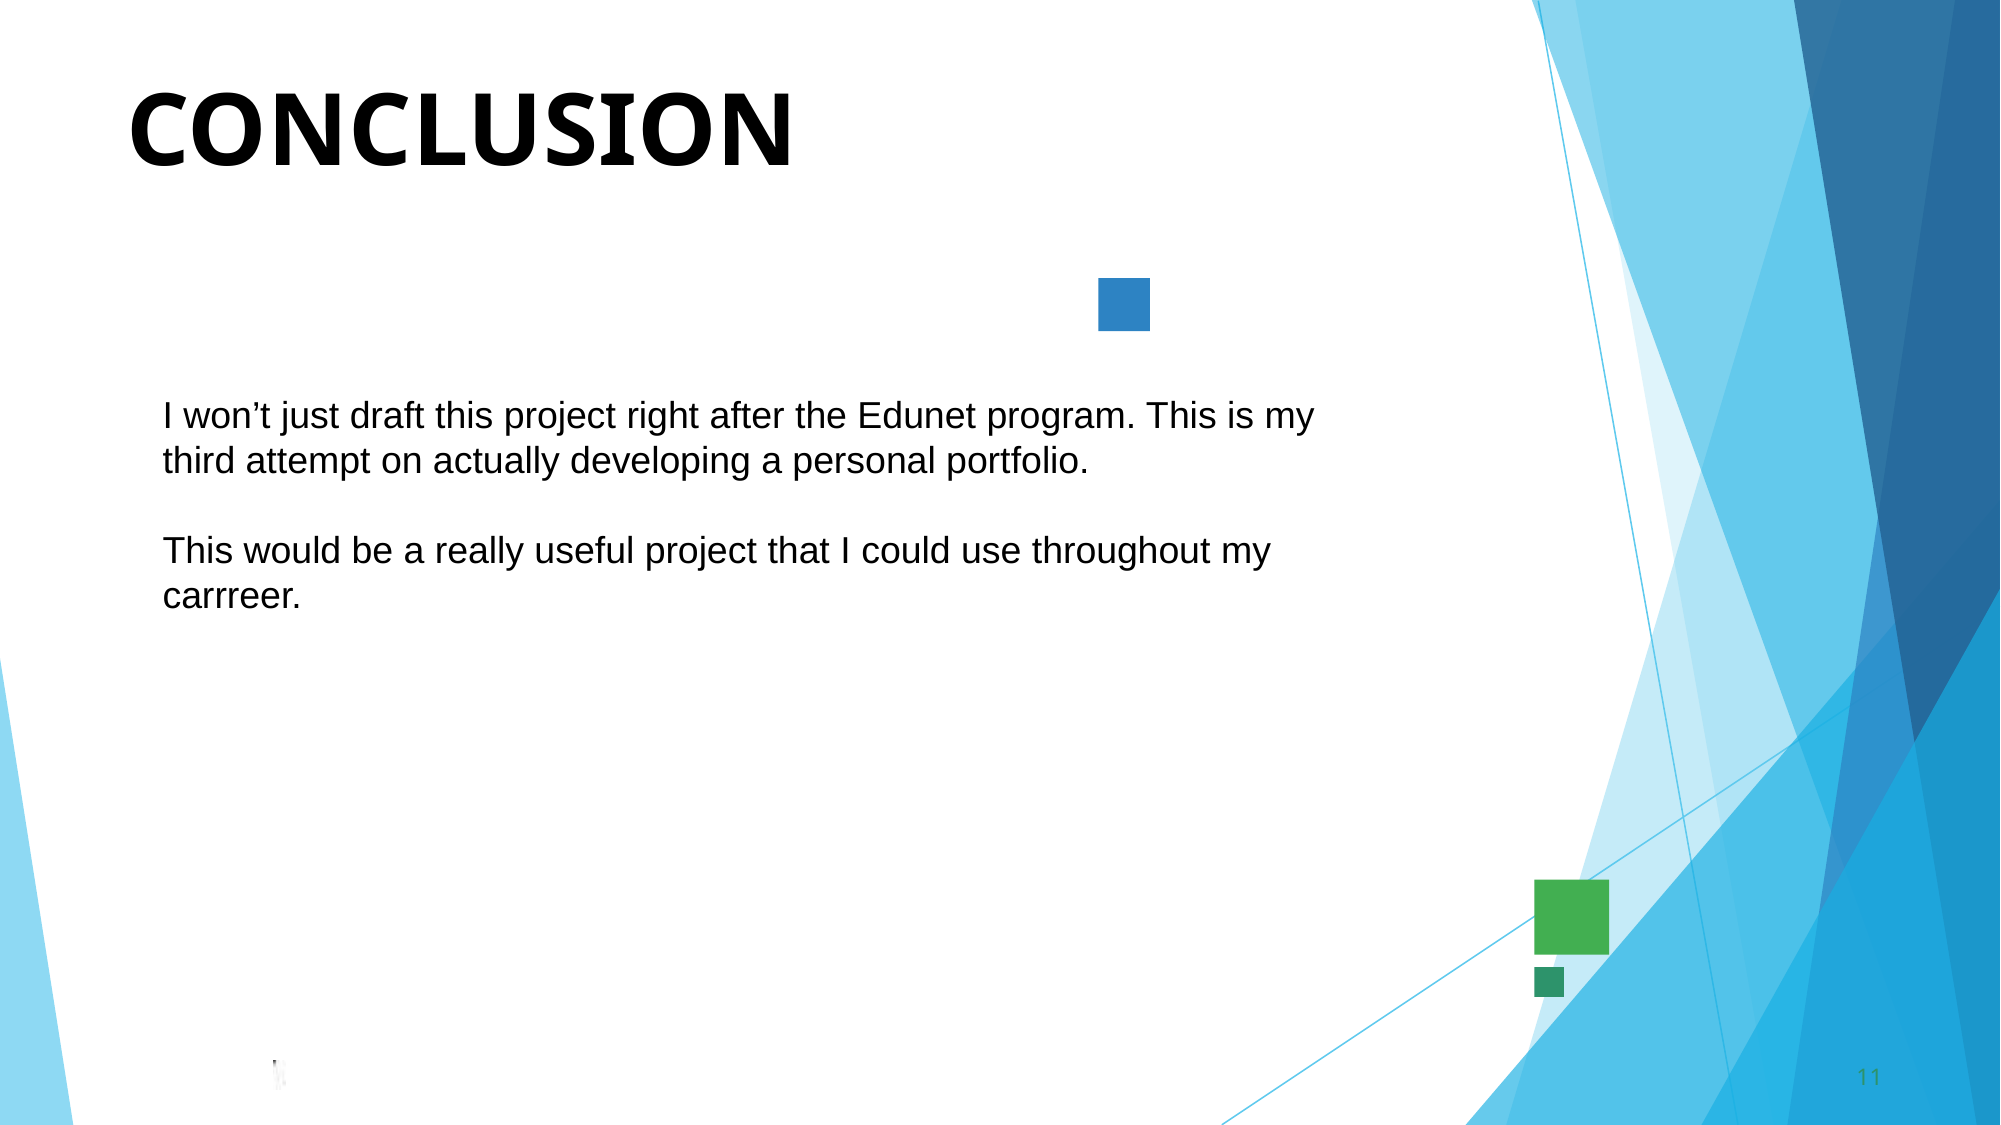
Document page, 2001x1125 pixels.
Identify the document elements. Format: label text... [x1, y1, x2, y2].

text_box [1098, 278, 1150, 332]
text_box <number> [1849, 1061, 1888, 1095]
picture [273, 1060, 286, 1090]
text_box I won’t just draft this project right after the Edunet program. This is my third attempt on actually developing a personal portfolio. This would be a really useful project that I could use throughout my carrreer. [147, 383, 1359, 624]
text_box [1534, 879, 1610, 955]
text_box [1534, 967, 1564, 997]
title CONCLUSION [123, 63, 875, 187]
